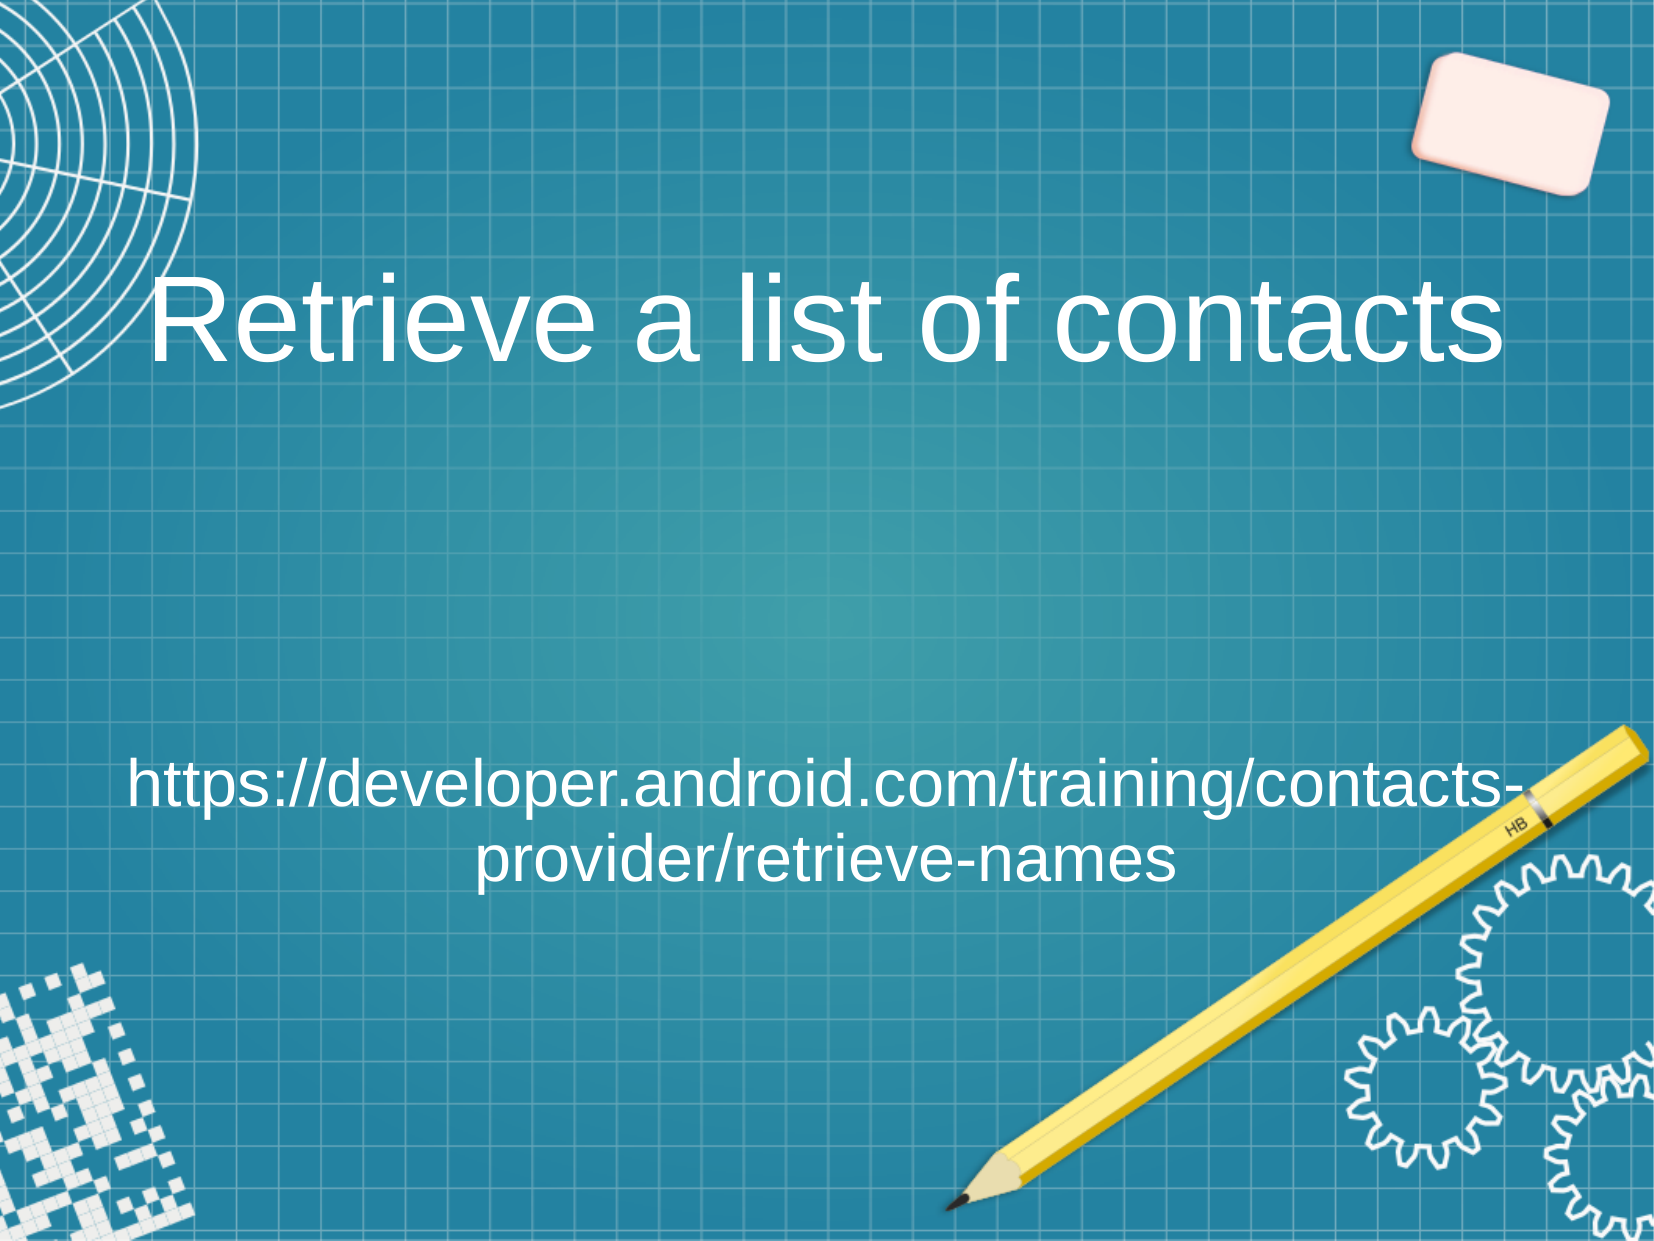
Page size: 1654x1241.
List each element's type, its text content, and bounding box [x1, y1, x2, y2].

title Retrieve a list of contacts [82, 177, 1571, 461]
picture [0, 0, 1654, 1241]
subtitle https://developer.android.com/training/contacts-provider/retrieve-names [82, 519, 1571, 1123]
